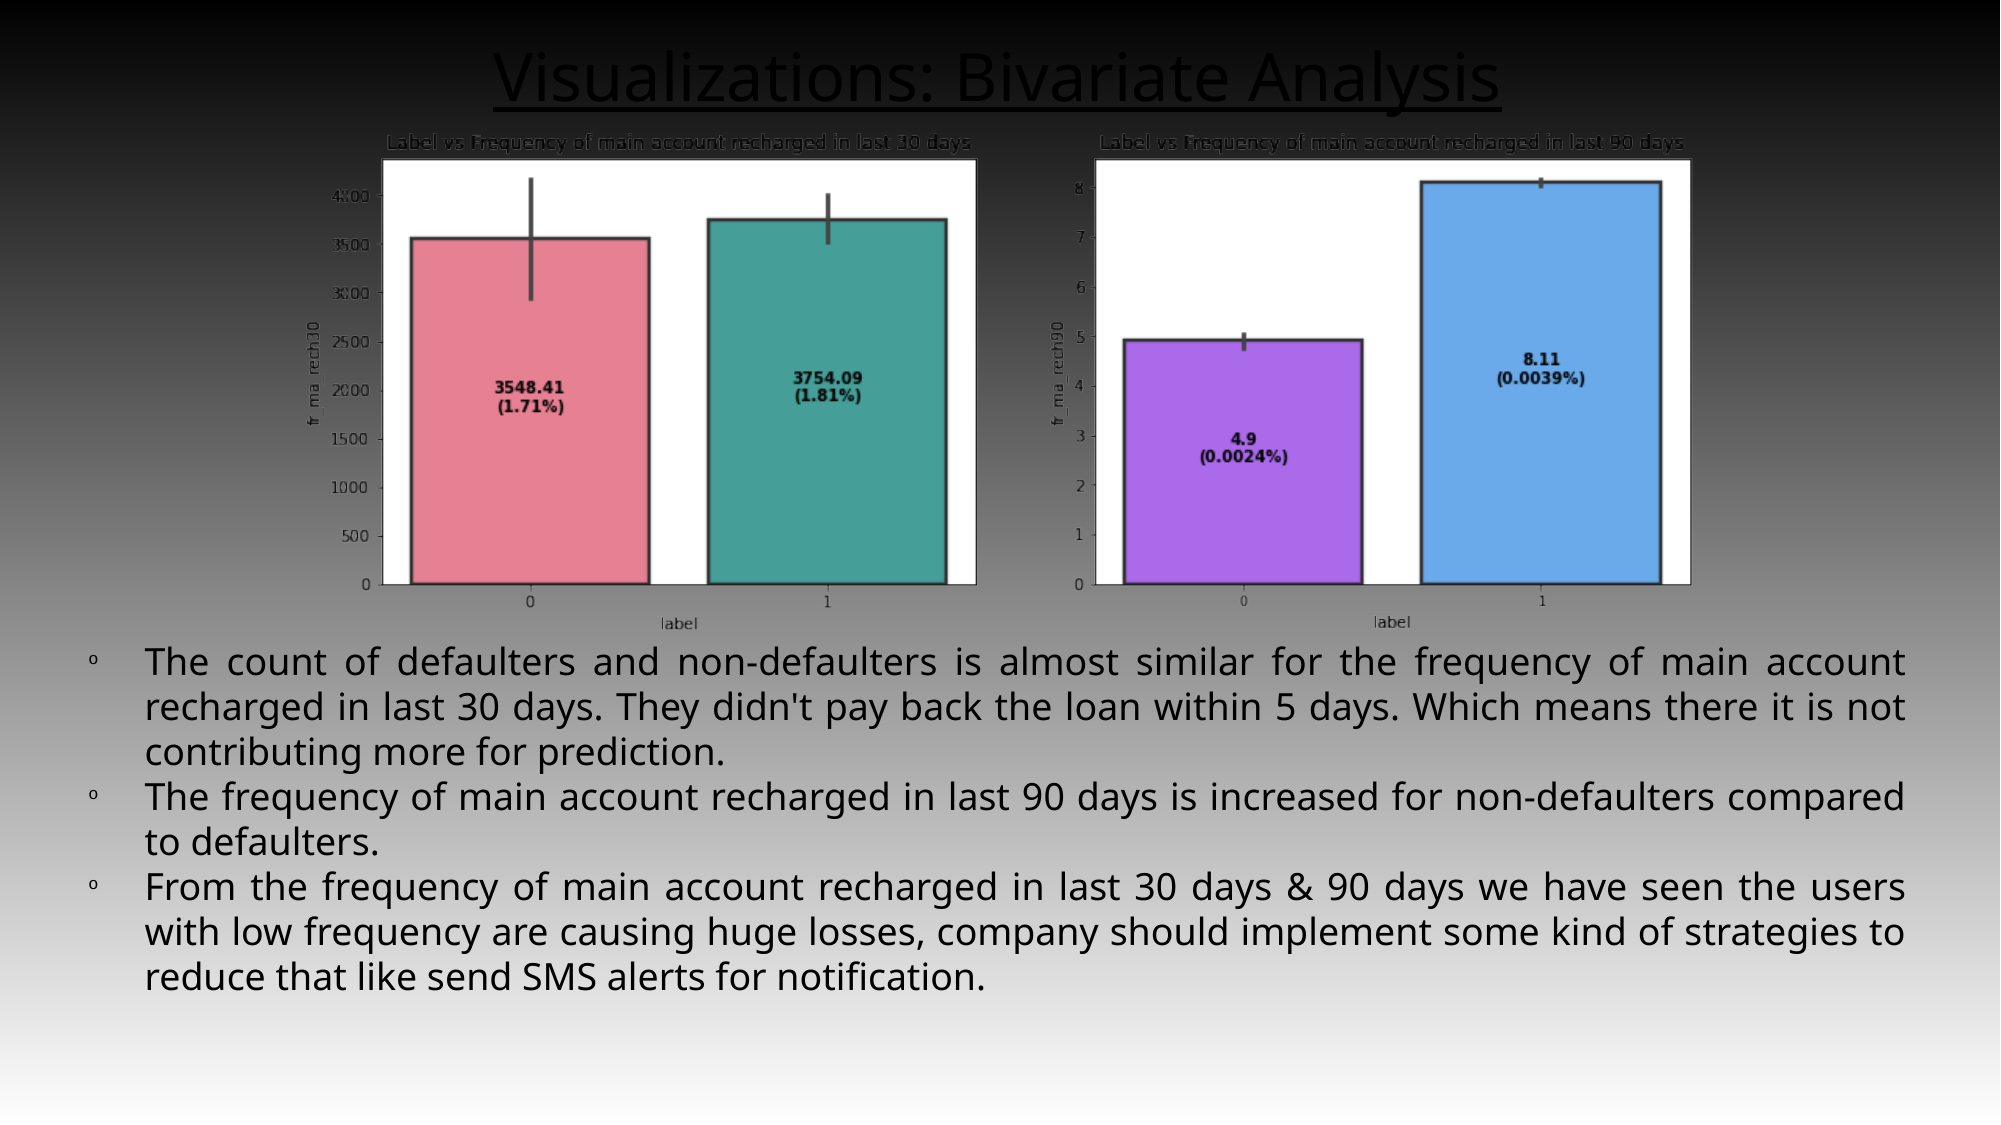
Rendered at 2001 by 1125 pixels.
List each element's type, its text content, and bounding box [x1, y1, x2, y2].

picture [296, 123, 1700, 644]
text_box Visualizations: Bivariate Analysis [73, 27, 1923, 123]
text_box The count of defaulters and non-defaulters is almost similar for the frequency of main account recharged in last 30 days. They didn't pay back the loan within 5 days. Which means there it is not contributing more for prediction. The frequency of main account recharged in last 90 days is increased for non-defaulters compared to defaulters. From the frequency of main account recharged in last 30 days & 90 days we have seen the users with low frequency are causing huge losses, company should implement some kind of strategies to reduce that like send SMS alerts for notification. [73, 630, 1923, 1006]
